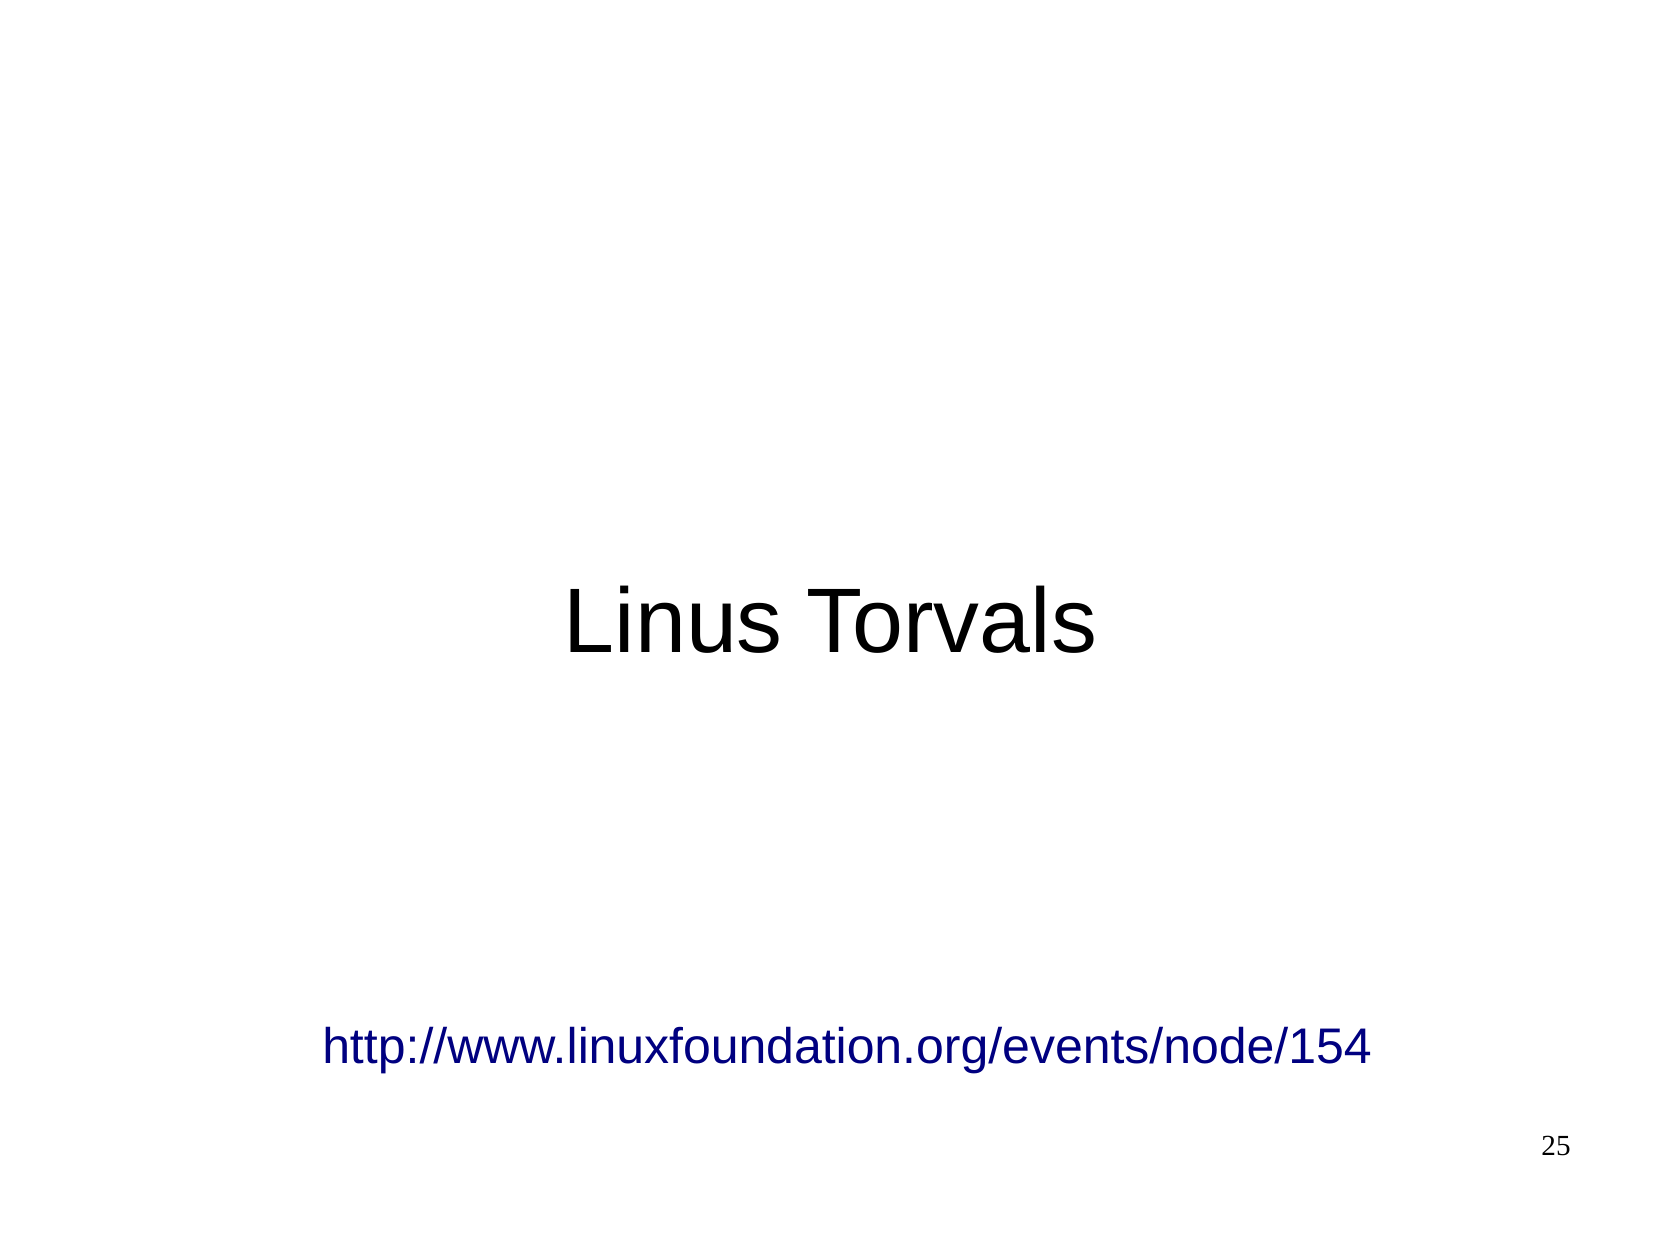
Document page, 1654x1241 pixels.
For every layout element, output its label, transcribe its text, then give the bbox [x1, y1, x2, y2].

title Linus Torvals [86, 525, 1576, 718]
text_box http://www.linuxfoundation.org/events/node/154 [78, 1011, 1617, 1082]
